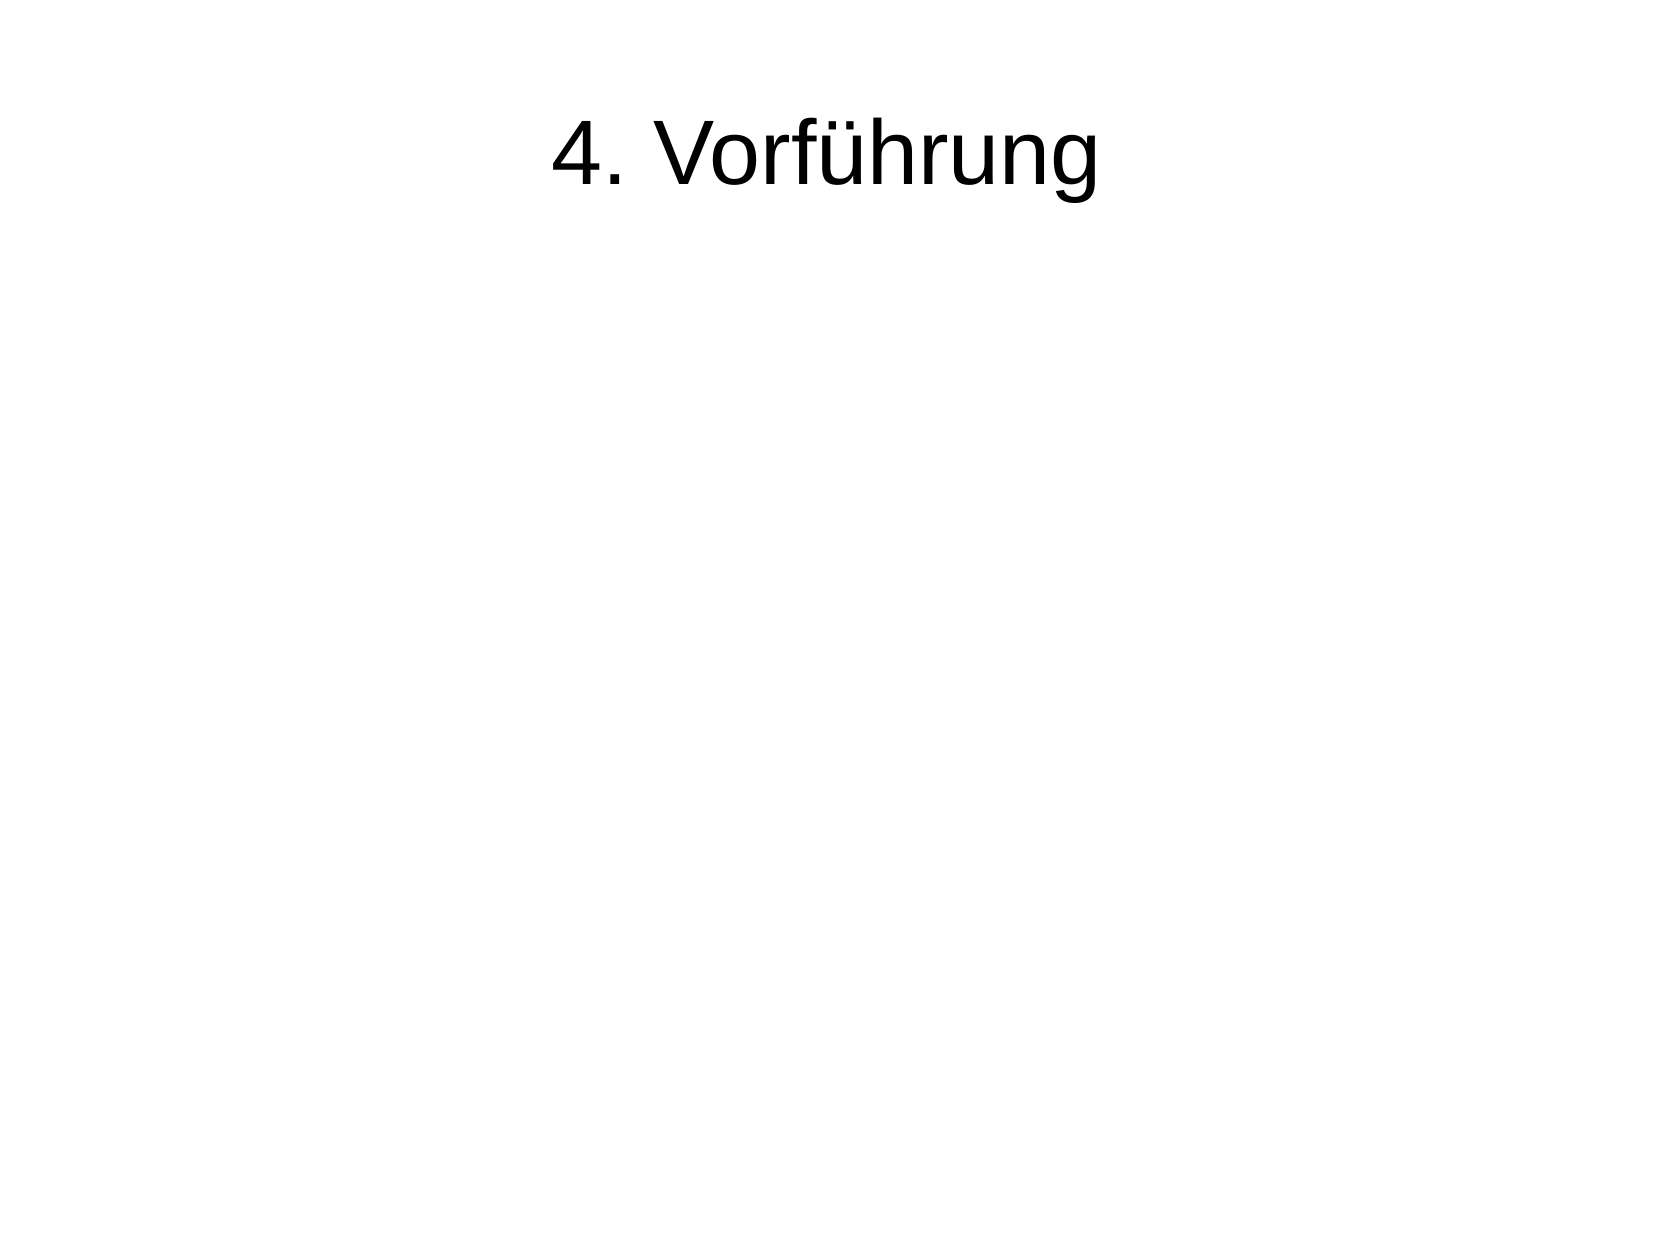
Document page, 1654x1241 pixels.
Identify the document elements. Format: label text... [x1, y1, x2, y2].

title 4. Vorführung [82, 49, 1571, 257]
